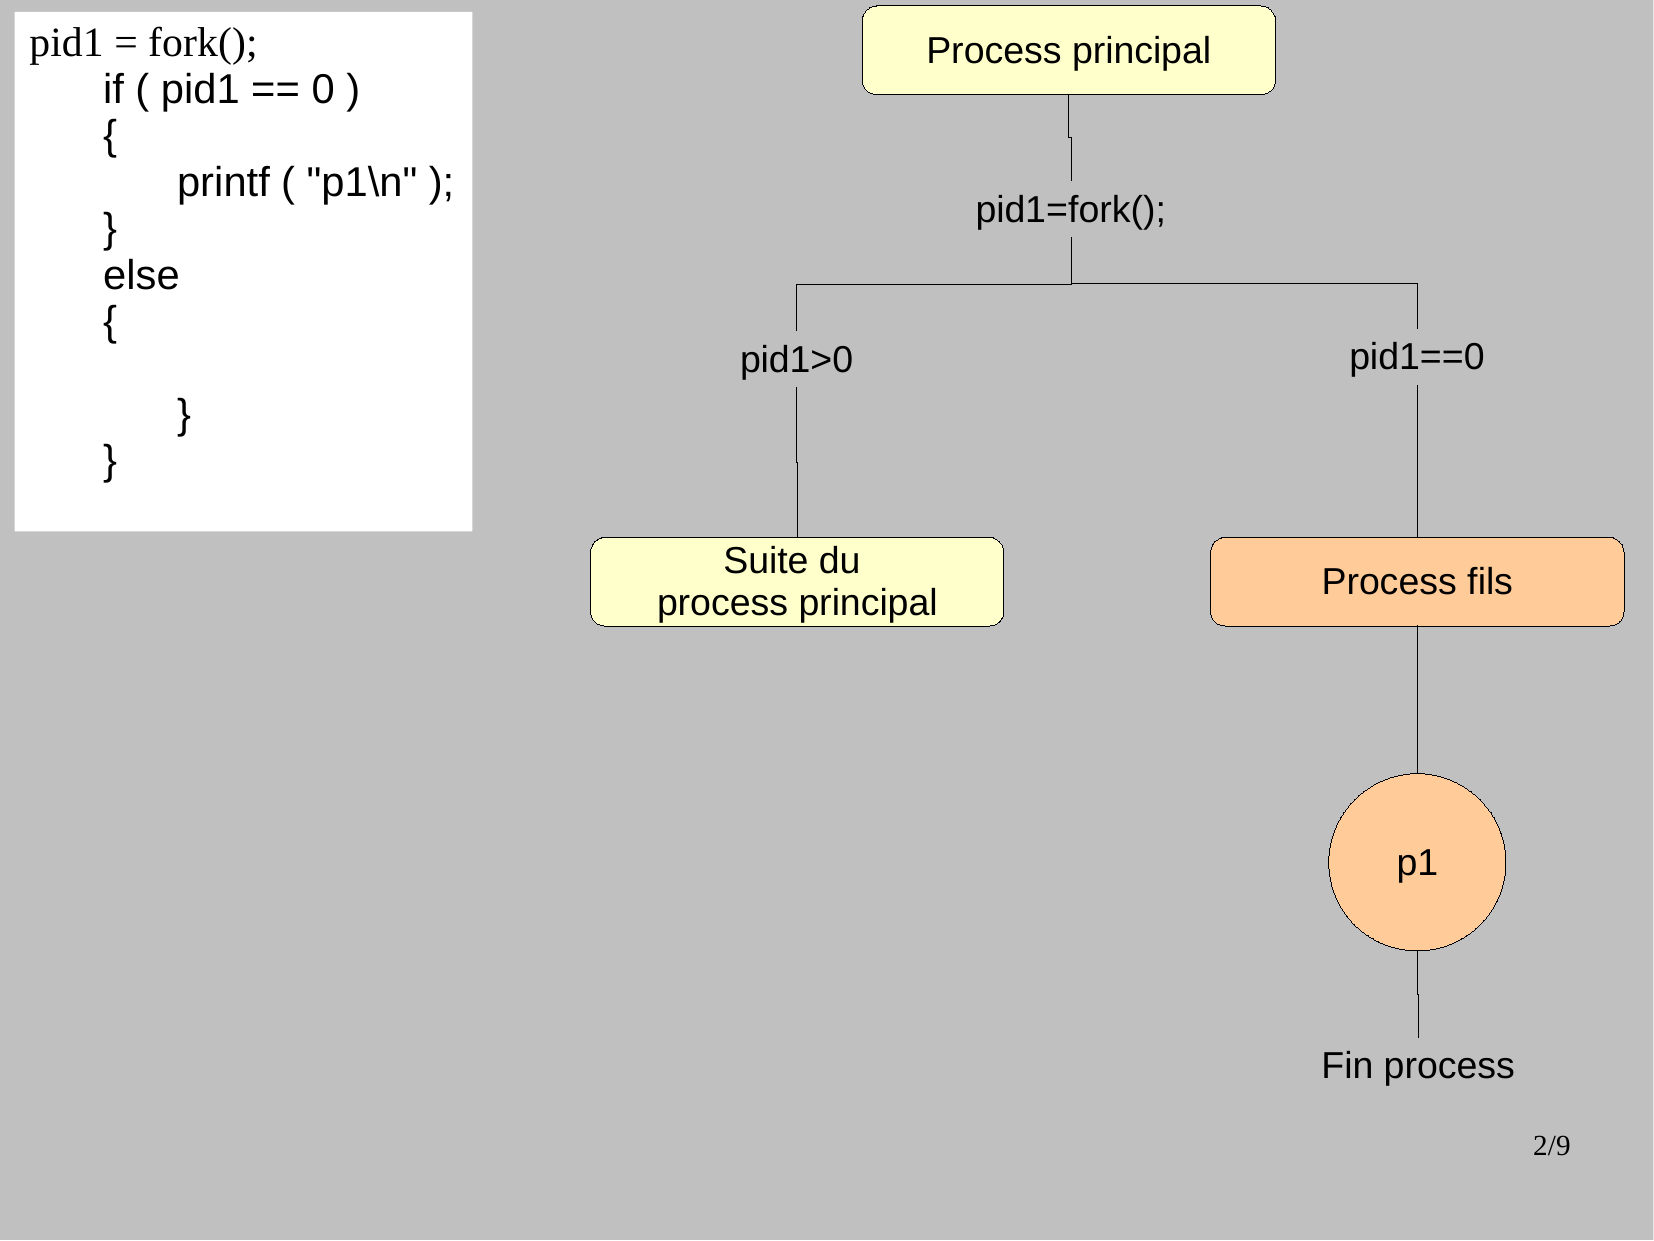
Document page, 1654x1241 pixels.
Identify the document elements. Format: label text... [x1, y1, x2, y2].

text_box pid1>0 [725, 330, 869, 388]
text_box Process principal [862, 5, 1276, 95]
text_box pid1==0 [1334, 328, 1500, 386]
text_box pid1=fork(); [960, 180, 1182, 238]
text_box Fin process [1306, 1037, 1530, 1094]
text_box p1 [1328, 773, 1506, 951]
text_box pid1 = fork(); if ( pid1 == 0 ) { printf ( "p1\n" ); } else { } } [14, 11, 473, 532]
text_box Process fils [1210, 537, 1625, 627]
text_box Suite du process principal [590, 537, 1004, 627]
